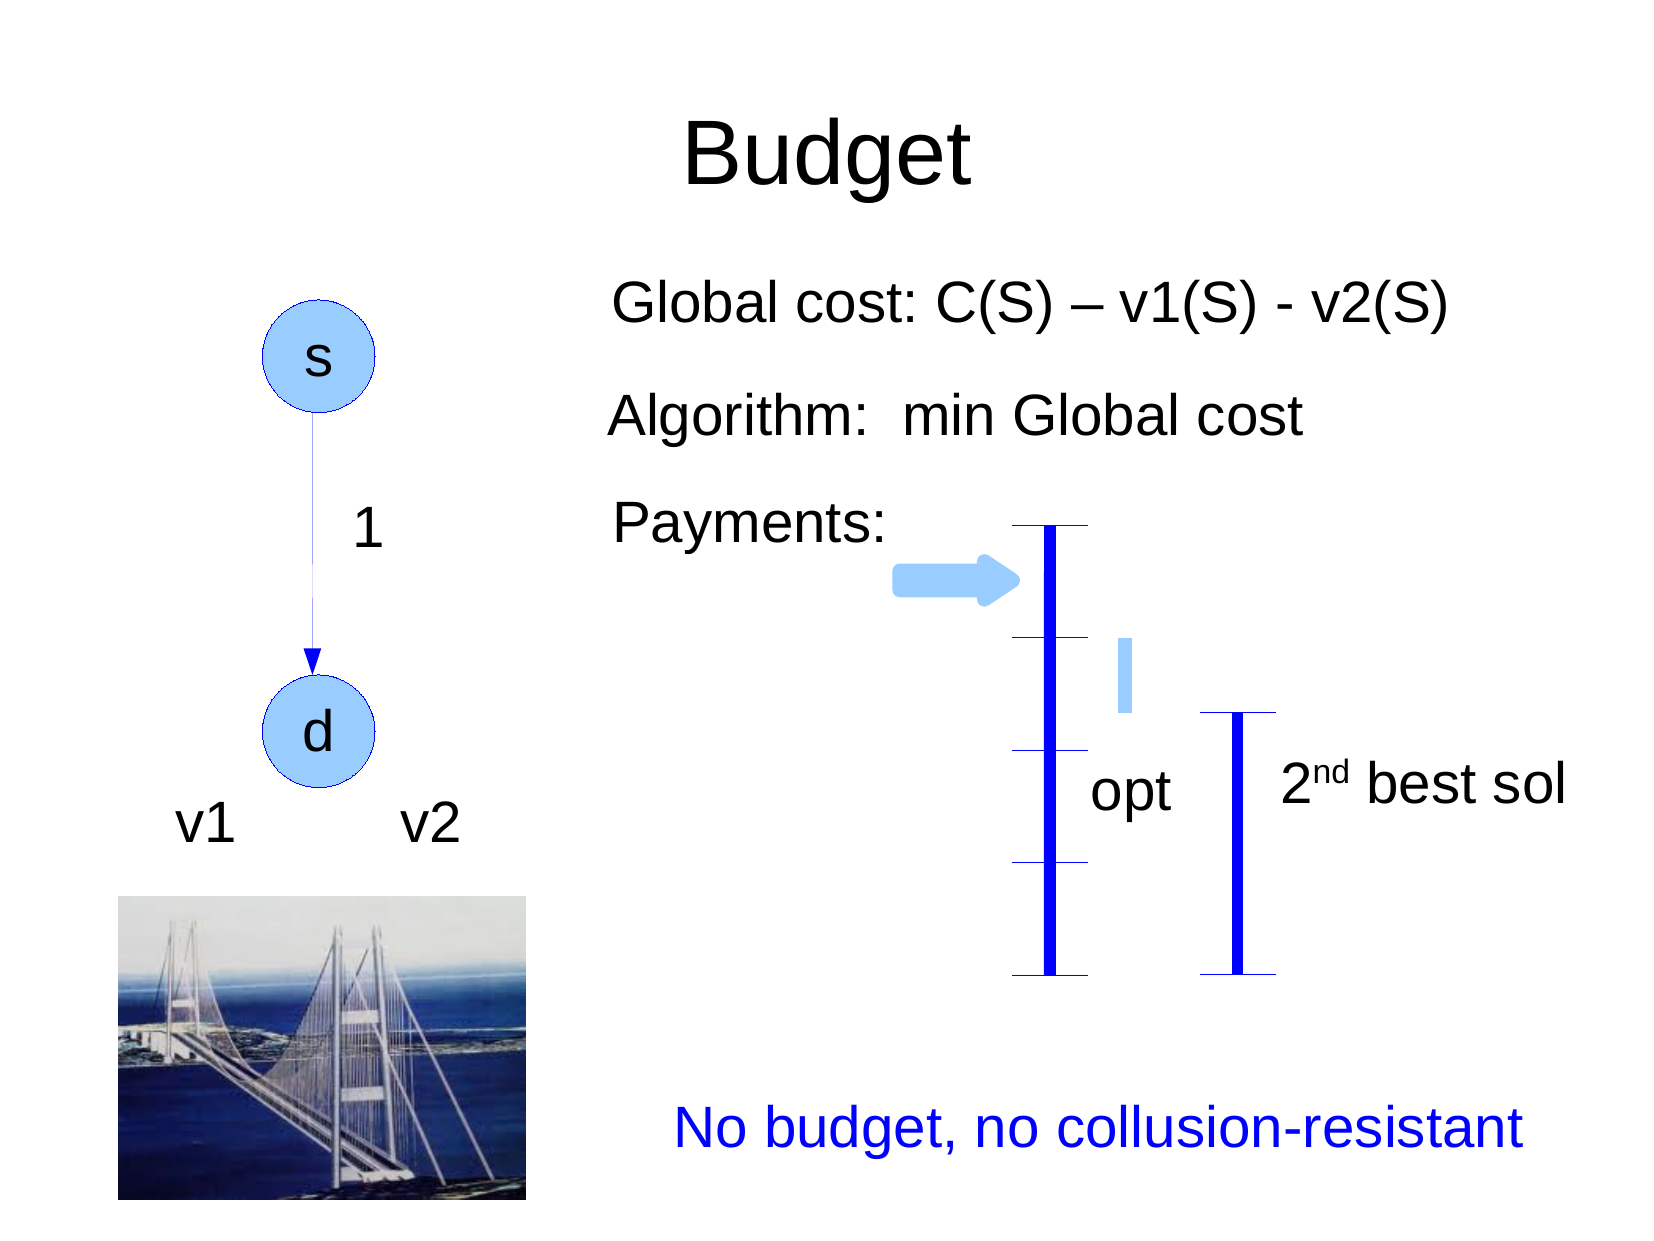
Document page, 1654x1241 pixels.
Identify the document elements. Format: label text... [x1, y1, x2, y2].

picture [118, 896, 526, 1201]
title Budget [82, 56, 1571, 250]
text_box d [262, 674, 376, 788]
text_box Payments: [524, 482, 975, 563]
text_box [899, 561, 1013, 600]
text_box s [262, 299, 376, 413]
text_box v2 [375, 782, 488, 863]
text_box Global cost: C(S) – v1(S) - v2(S) [562, 262, 1501, 343]
text_box No budget, no collusion-resistant [623, 1087, 1576, 1168]
text_box 2nd best sol [1243, 742, 1613, 825]
text_box 1 [337, 487, 400, 568]
text_box Algorithm: min Global cost [525, 375, 1388, 455]
text_box v1 [150, 782, 263, 863]
text_box opt [1063, 750, 1200, 830]
